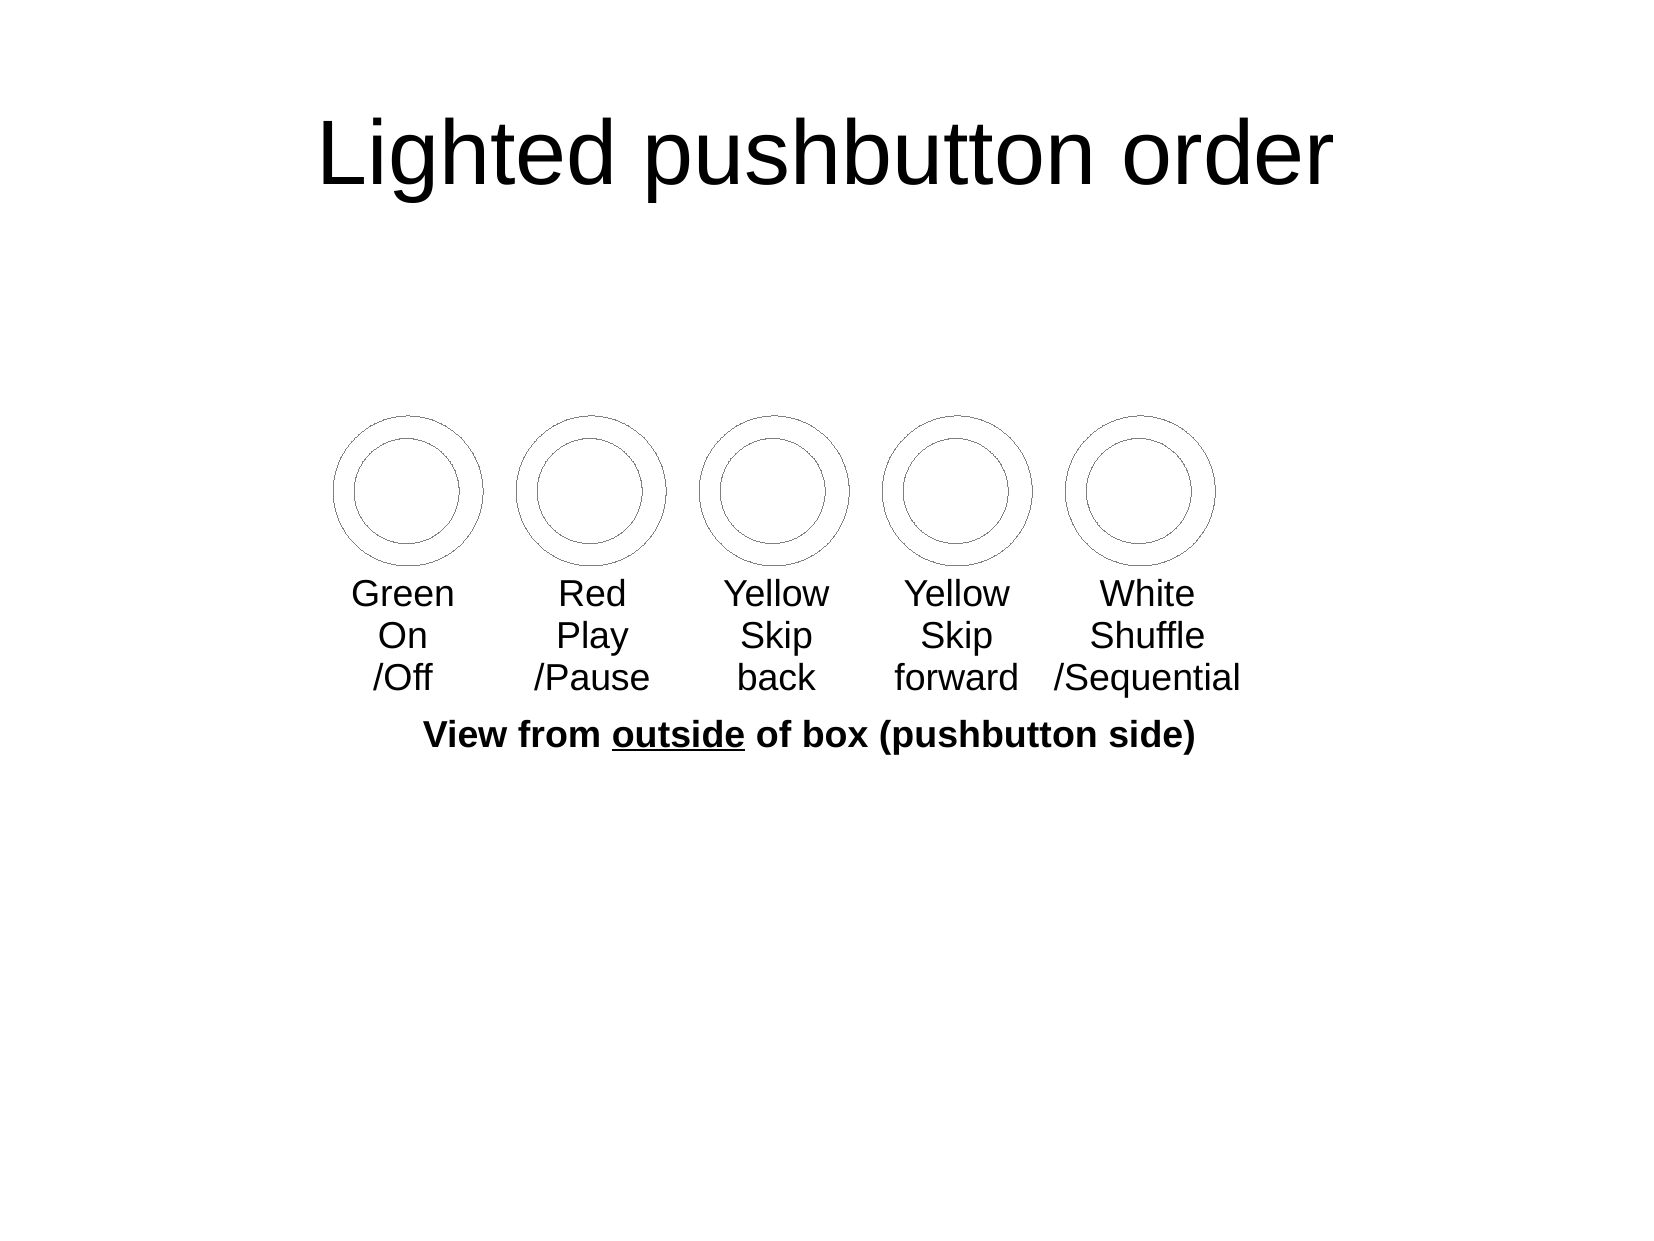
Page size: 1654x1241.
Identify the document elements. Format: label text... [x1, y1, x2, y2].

text_box [882, 415, 1033, 564]
text_box White Shuffle /Sequential [1039, 564, 1256, 706]
text_box Yellow Skip forward [879, 564, 1034, 706]
text_box View from outside of box (pushbutton side) [408, 705, 1212, 763]
text_box [333, 415, 484, 564]
title Lighted pushbutton order [82, 49, 1571, 257]
text_box Yellow Skip back [708, 564, 845, 706]
text_box Green On /Off [336, 564, 470, 706]
text_box Red Play /Pause [519, 564, 666, 706]
text_box [1065, 415, 1216, 564]
text_box [516, 415, 667, 564]
text_box [699, 415, 850, 564]
